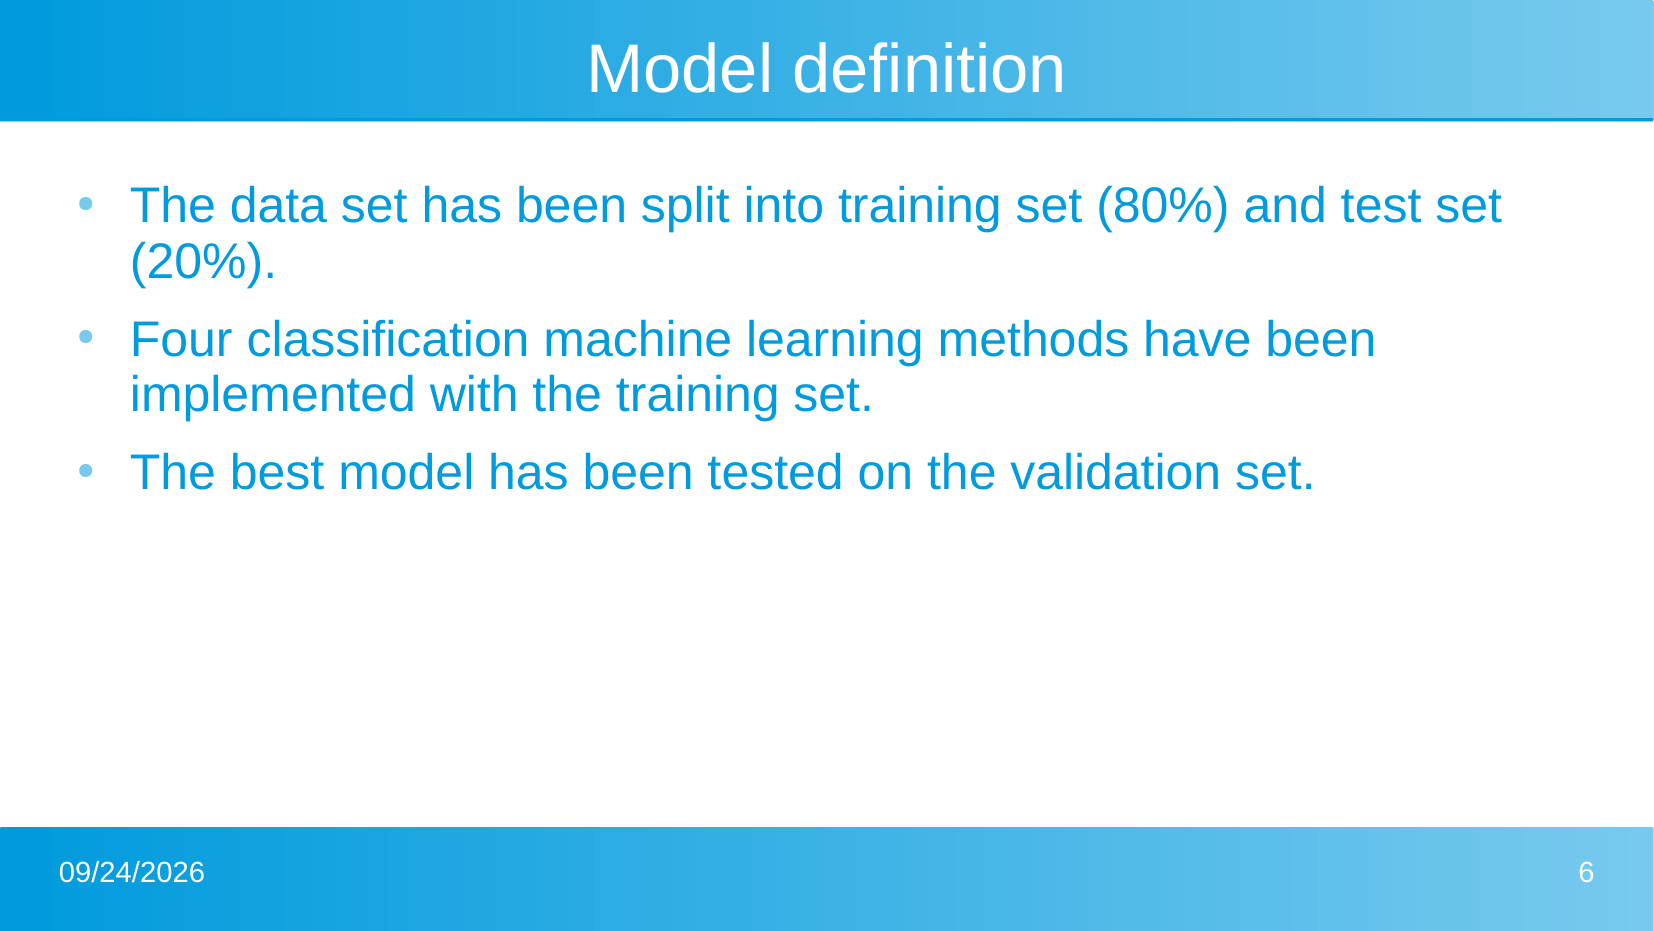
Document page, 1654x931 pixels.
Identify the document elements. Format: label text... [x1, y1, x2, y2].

title Model definition [59, 29, 1595, 108]
list The data set has been split into training set (80%) and test set (20%). Four classification machine learning methods have been implemented with the training set. The best model has been tested on the validation set. [59, 177, 1595, 768]
